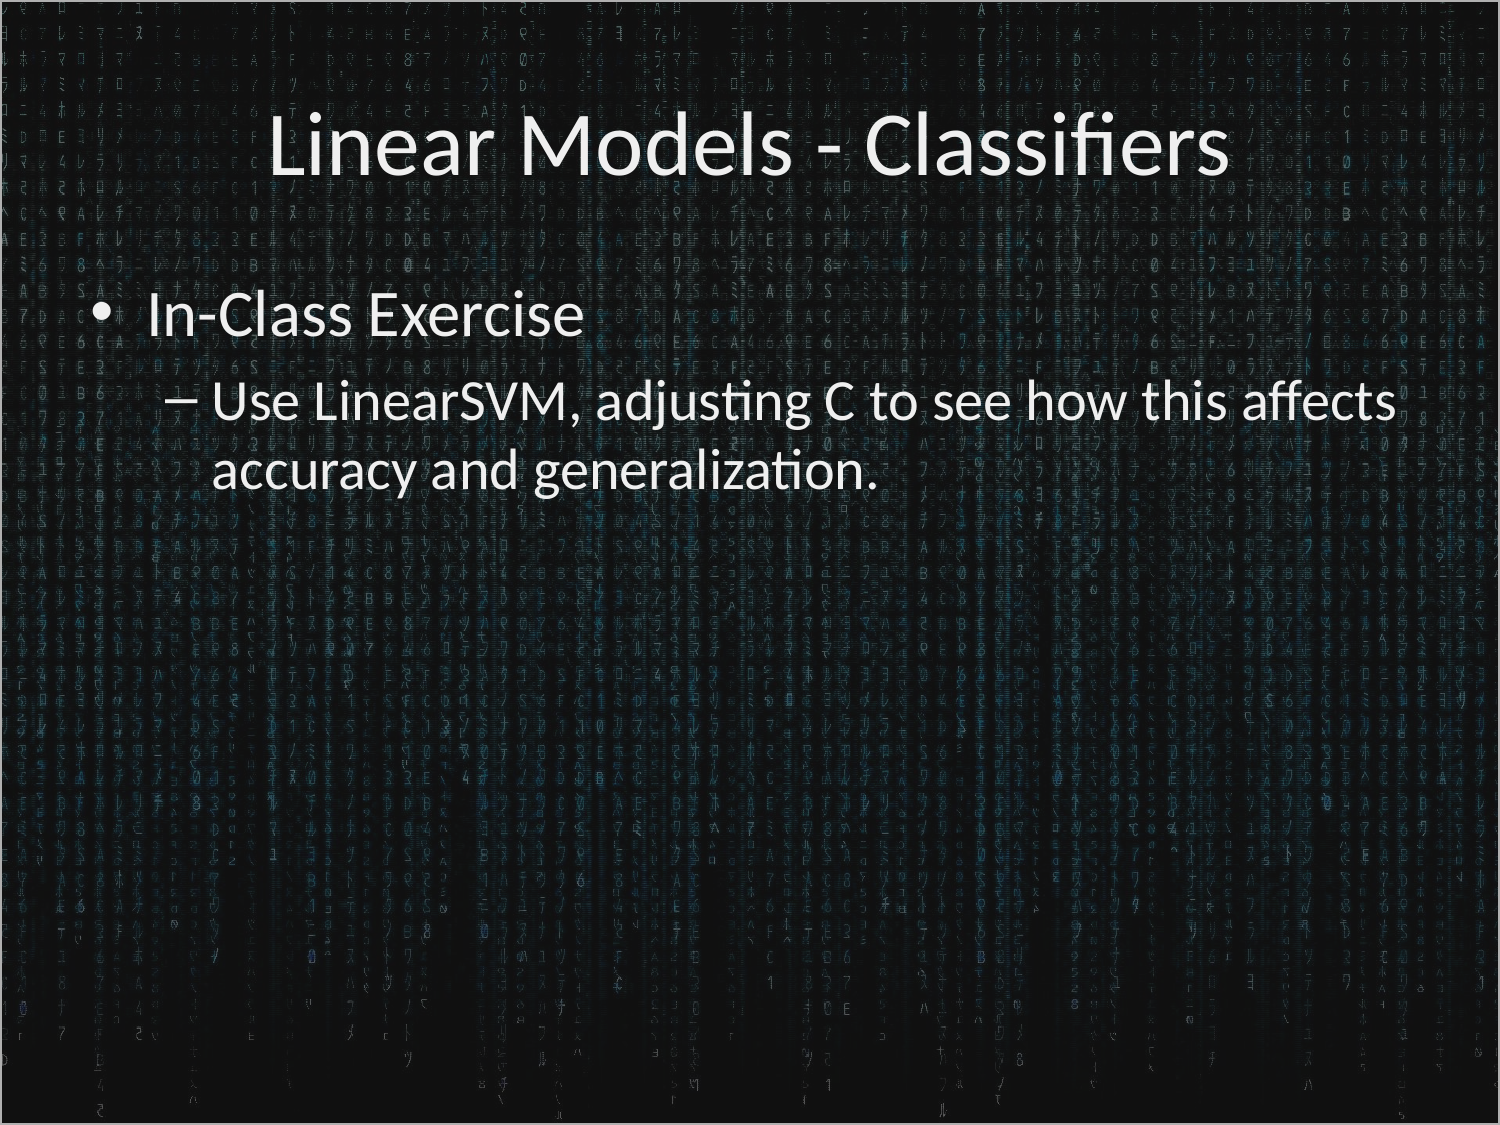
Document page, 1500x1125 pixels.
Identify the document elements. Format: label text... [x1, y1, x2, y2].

title Linear Models - Classifiers [75, 45, 1425, 233]
list In-Class Exercise Use LinearSVM, adjusting C to see how this affects accuracy and generalization. [75, 262, 1425, 1005]
text_box [0, 0, 1500, 1125]
